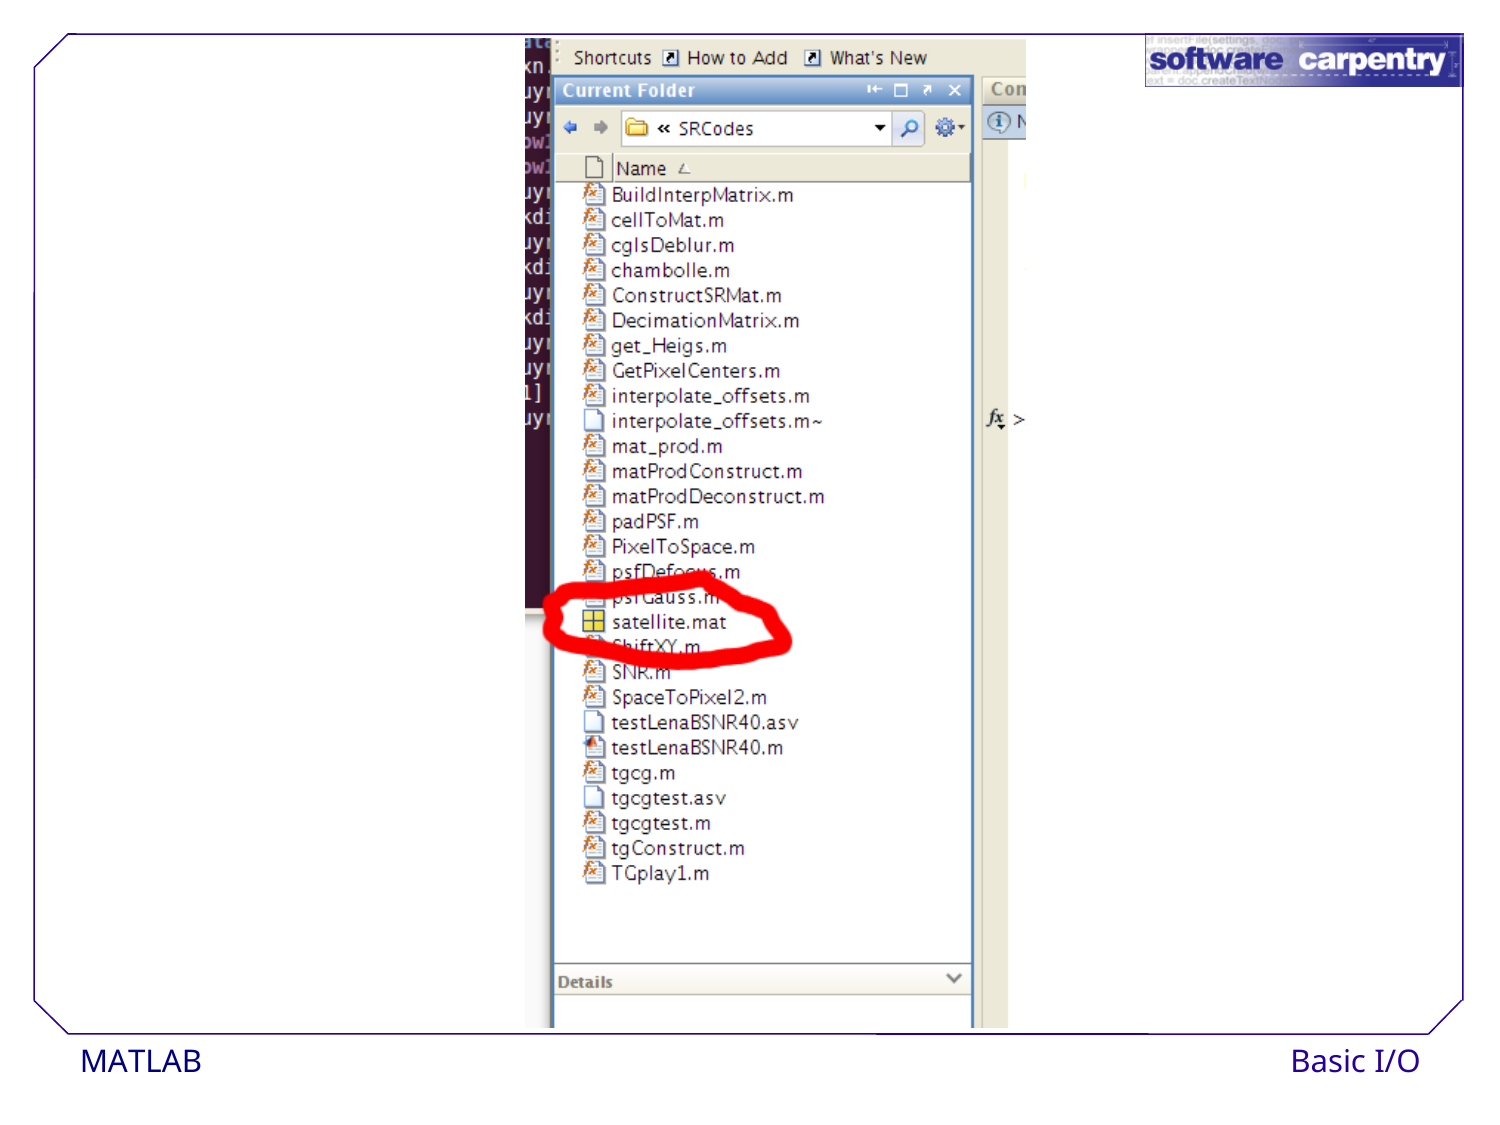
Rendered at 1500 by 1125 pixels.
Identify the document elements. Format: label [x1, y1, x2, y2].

picture [1145, 33, 1464, 87]
picture [525, 38, 1026, 1028]
